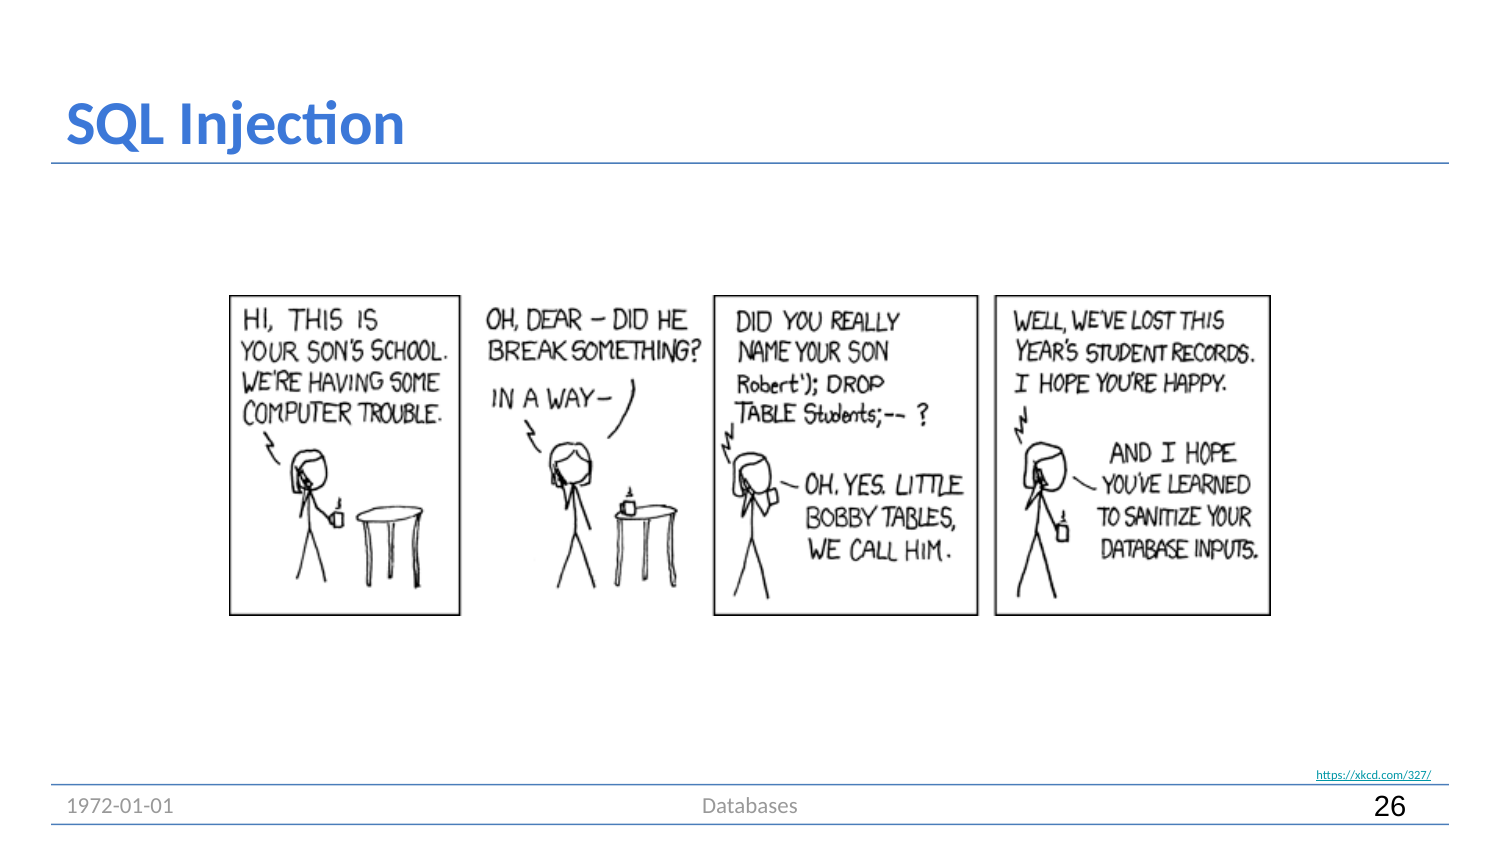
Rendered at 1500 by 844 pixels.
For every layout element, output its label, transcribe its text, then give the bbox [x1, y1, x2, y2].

title SQL Injection [51, 72, 1449, 167]
picture [229, 295, 1271, 616]
text_box https://xkcd.com/327/ [988, 752, 1449, 783]
slide_number <number> [1358, 784, 1449, 825]
